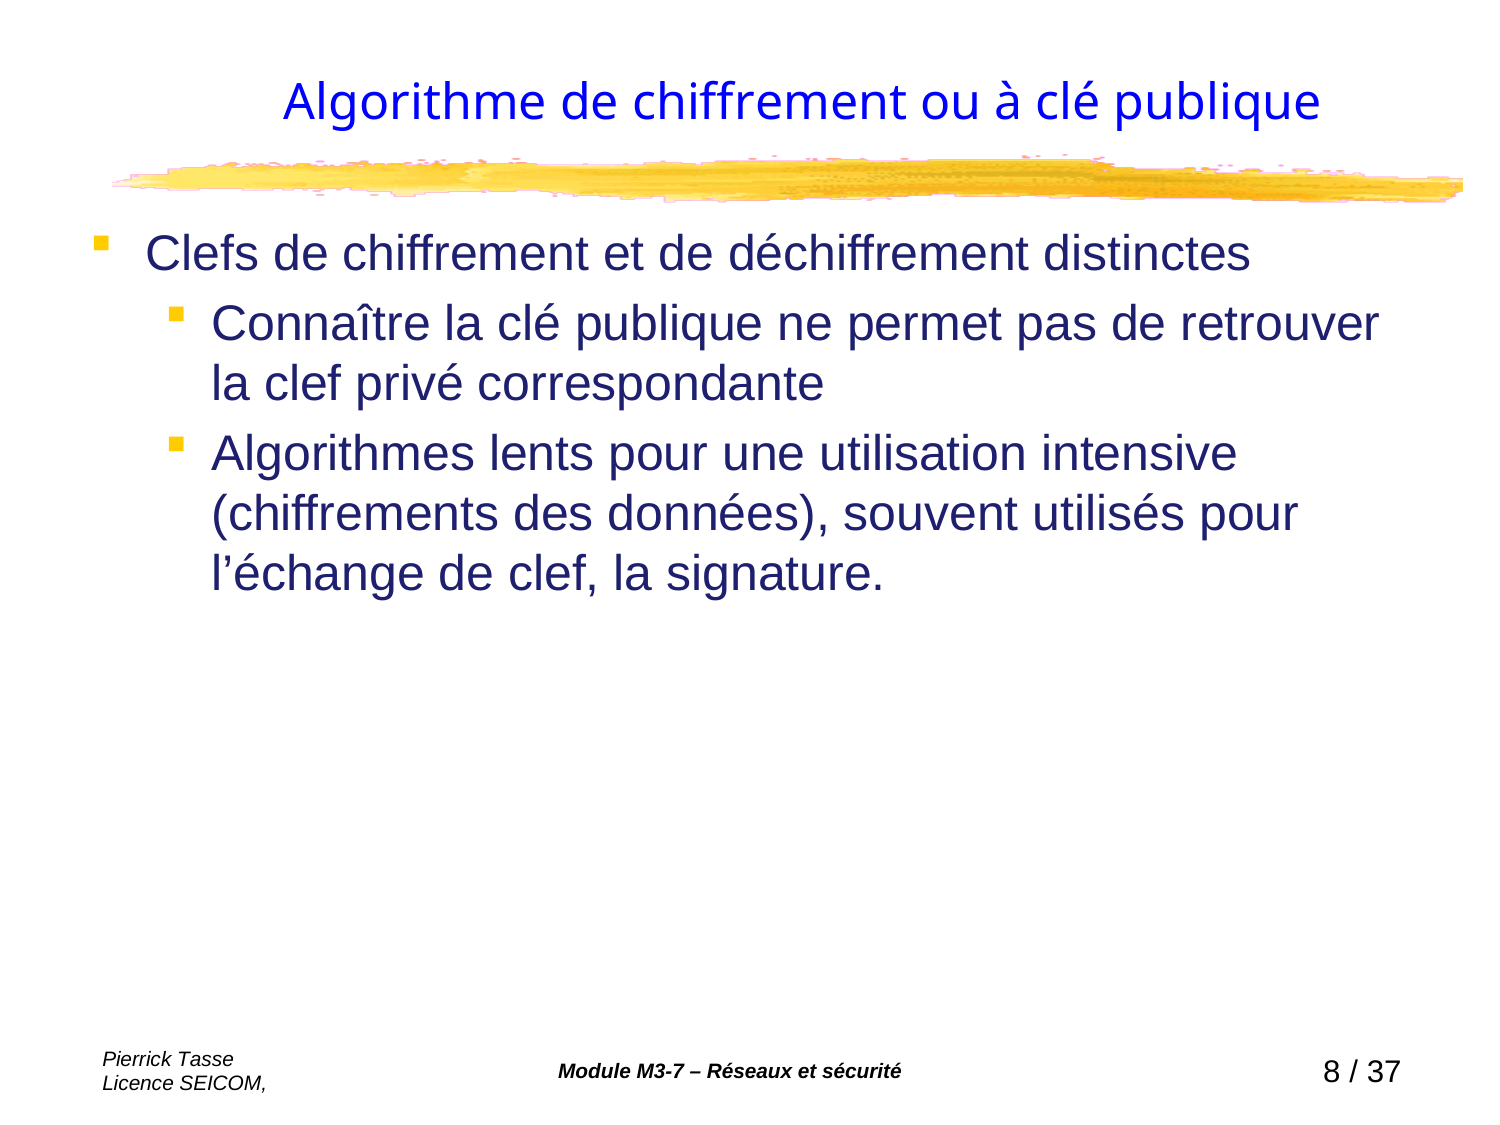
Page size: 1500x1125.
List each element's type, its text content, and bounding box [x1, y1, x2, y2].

picture [112, 149, 1463, 213]
title Algorithme de chiffrement ou à clé publique [62, 37, 1338, 138]
list Clefs de chiffrement et de déchiffrement distinctes Connaître la clé publique ne permet pas de retrouver la clef privé correspondante Algorithmes lents pour une utilisation intensive (chiffrements des données), souvent utilisés pour l’échange de clef, la signature. [74, 212, 1418, 922]
